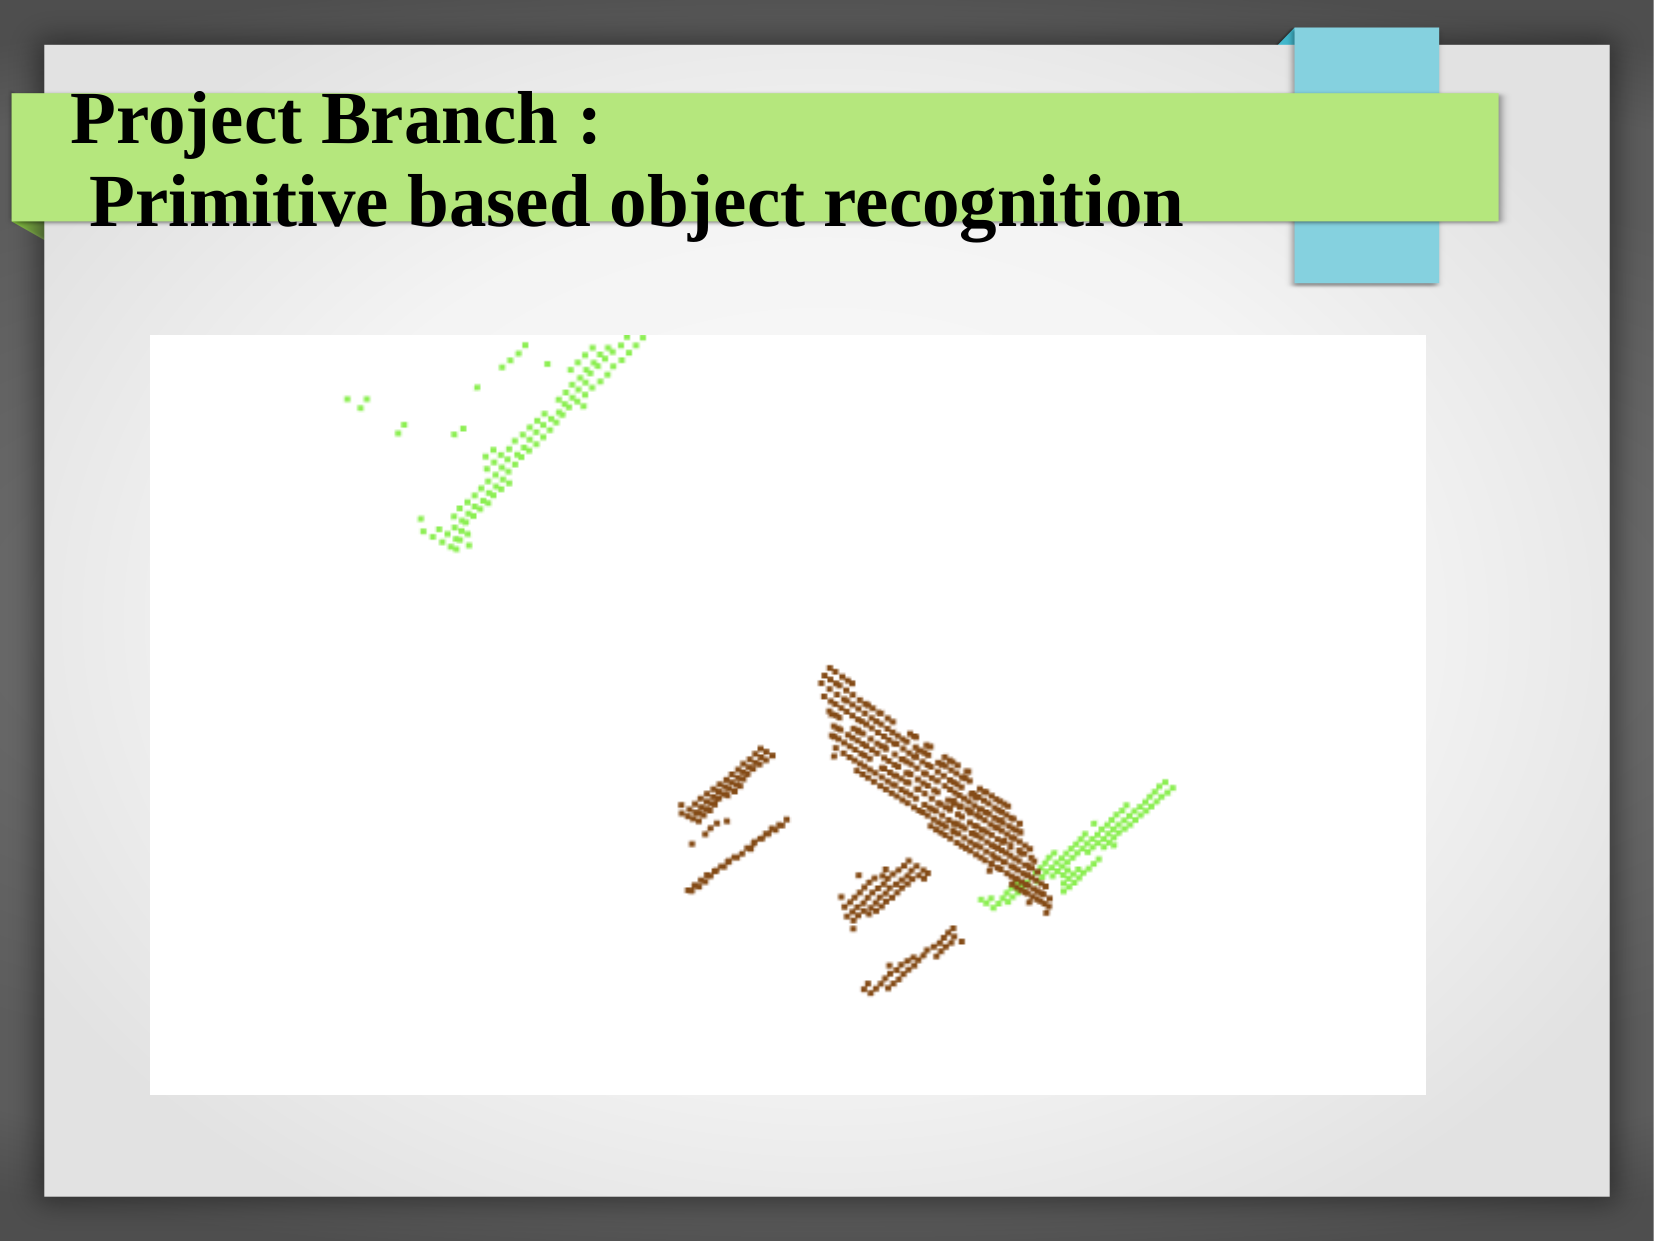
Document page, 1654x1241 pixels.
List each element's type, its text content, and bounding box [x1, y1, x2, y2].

picture [0, 0, 1654, 1241]
title Project Branch : Primitive based object recognition [70, 76, 1501, 243]
